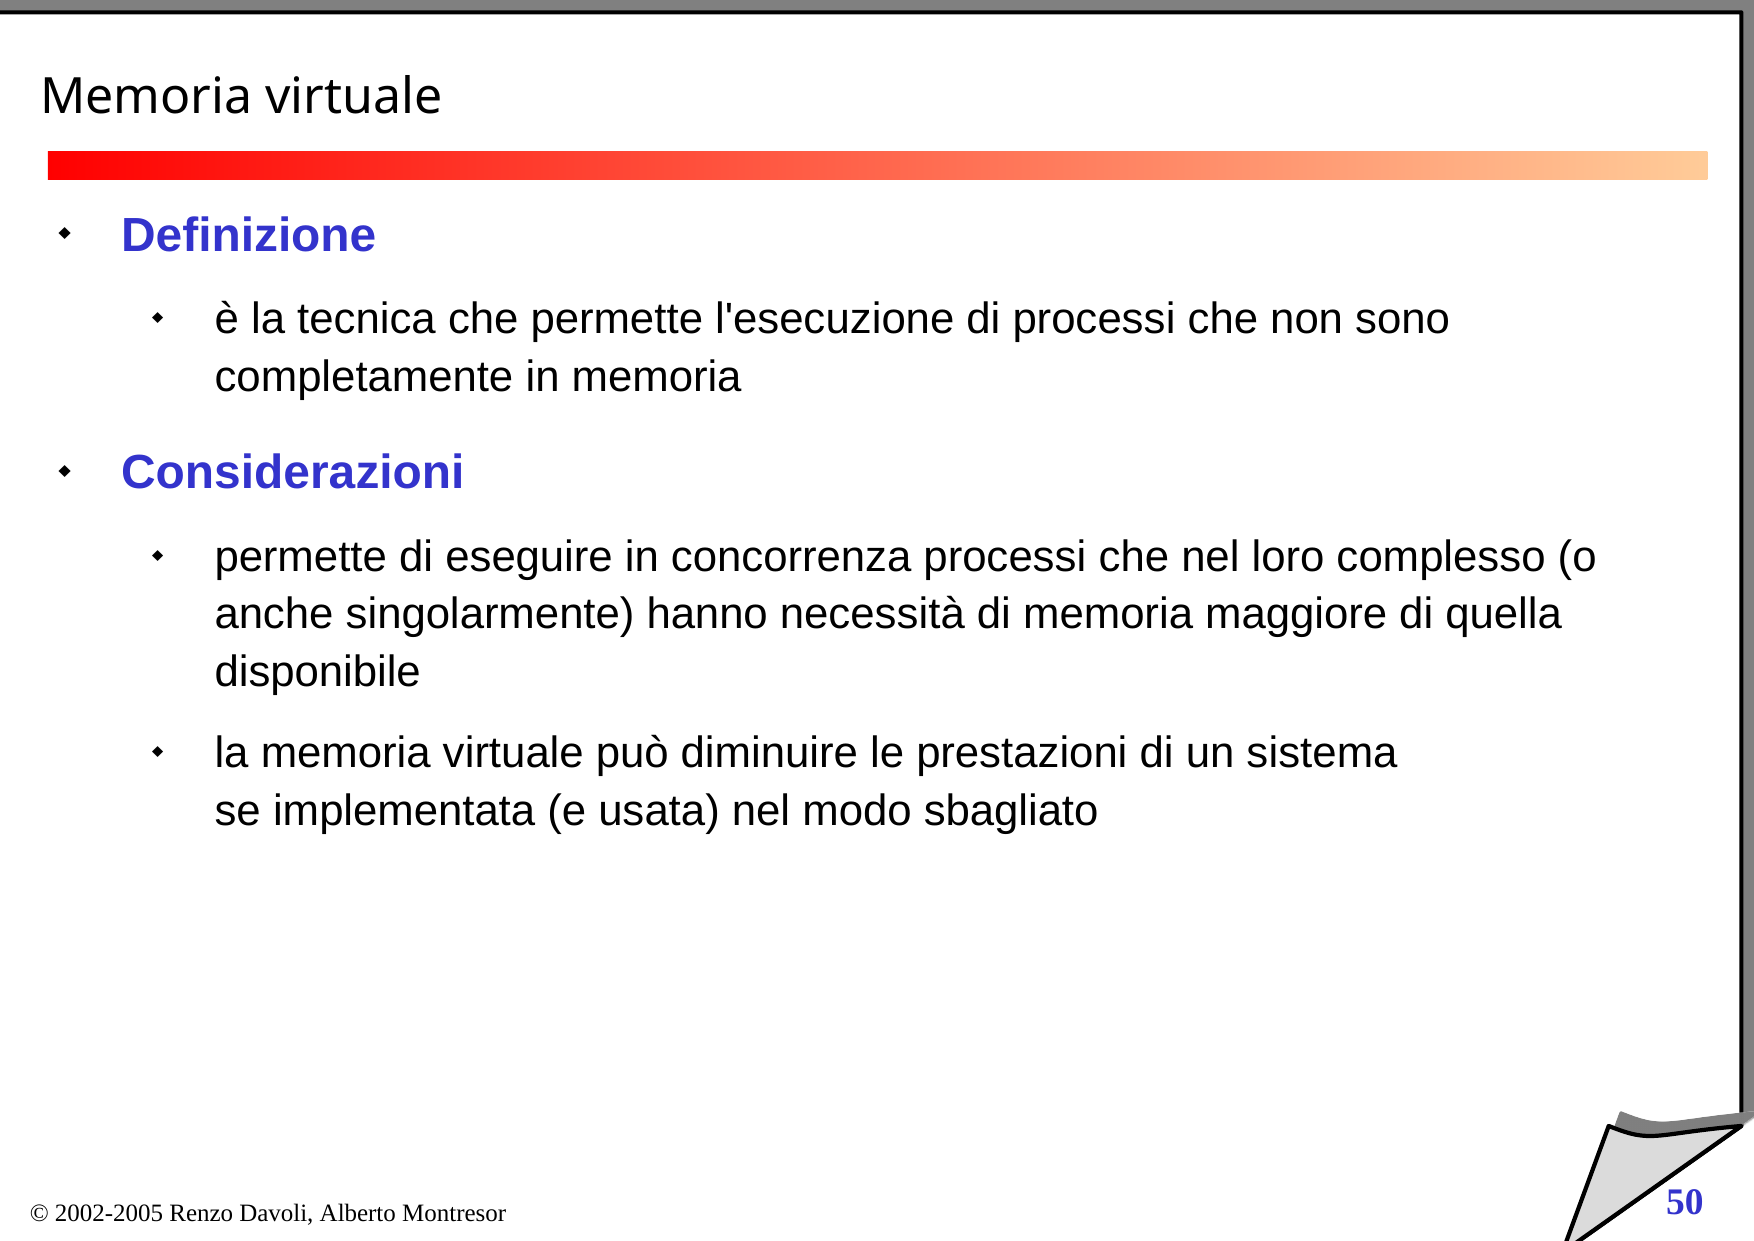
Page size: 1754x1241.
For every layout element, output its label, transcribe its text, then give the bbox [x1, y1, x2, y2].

title Memoria virtuale [40, 49, 1714, 144]
list Definizione è la tecnica che permette l'esecuzione di processi che non sono completamente in memoria Considerazioni permette di eseguire in concorrenza processi che nel loro complesso (o anche singolarmente) hanno necessità di memoria maggiore di quella disponibile la memoria virtuale può diminuire le prestazioni di un sistema se implementata (e usata) nel modo sbagliato [58, 206, 1696, 899]
